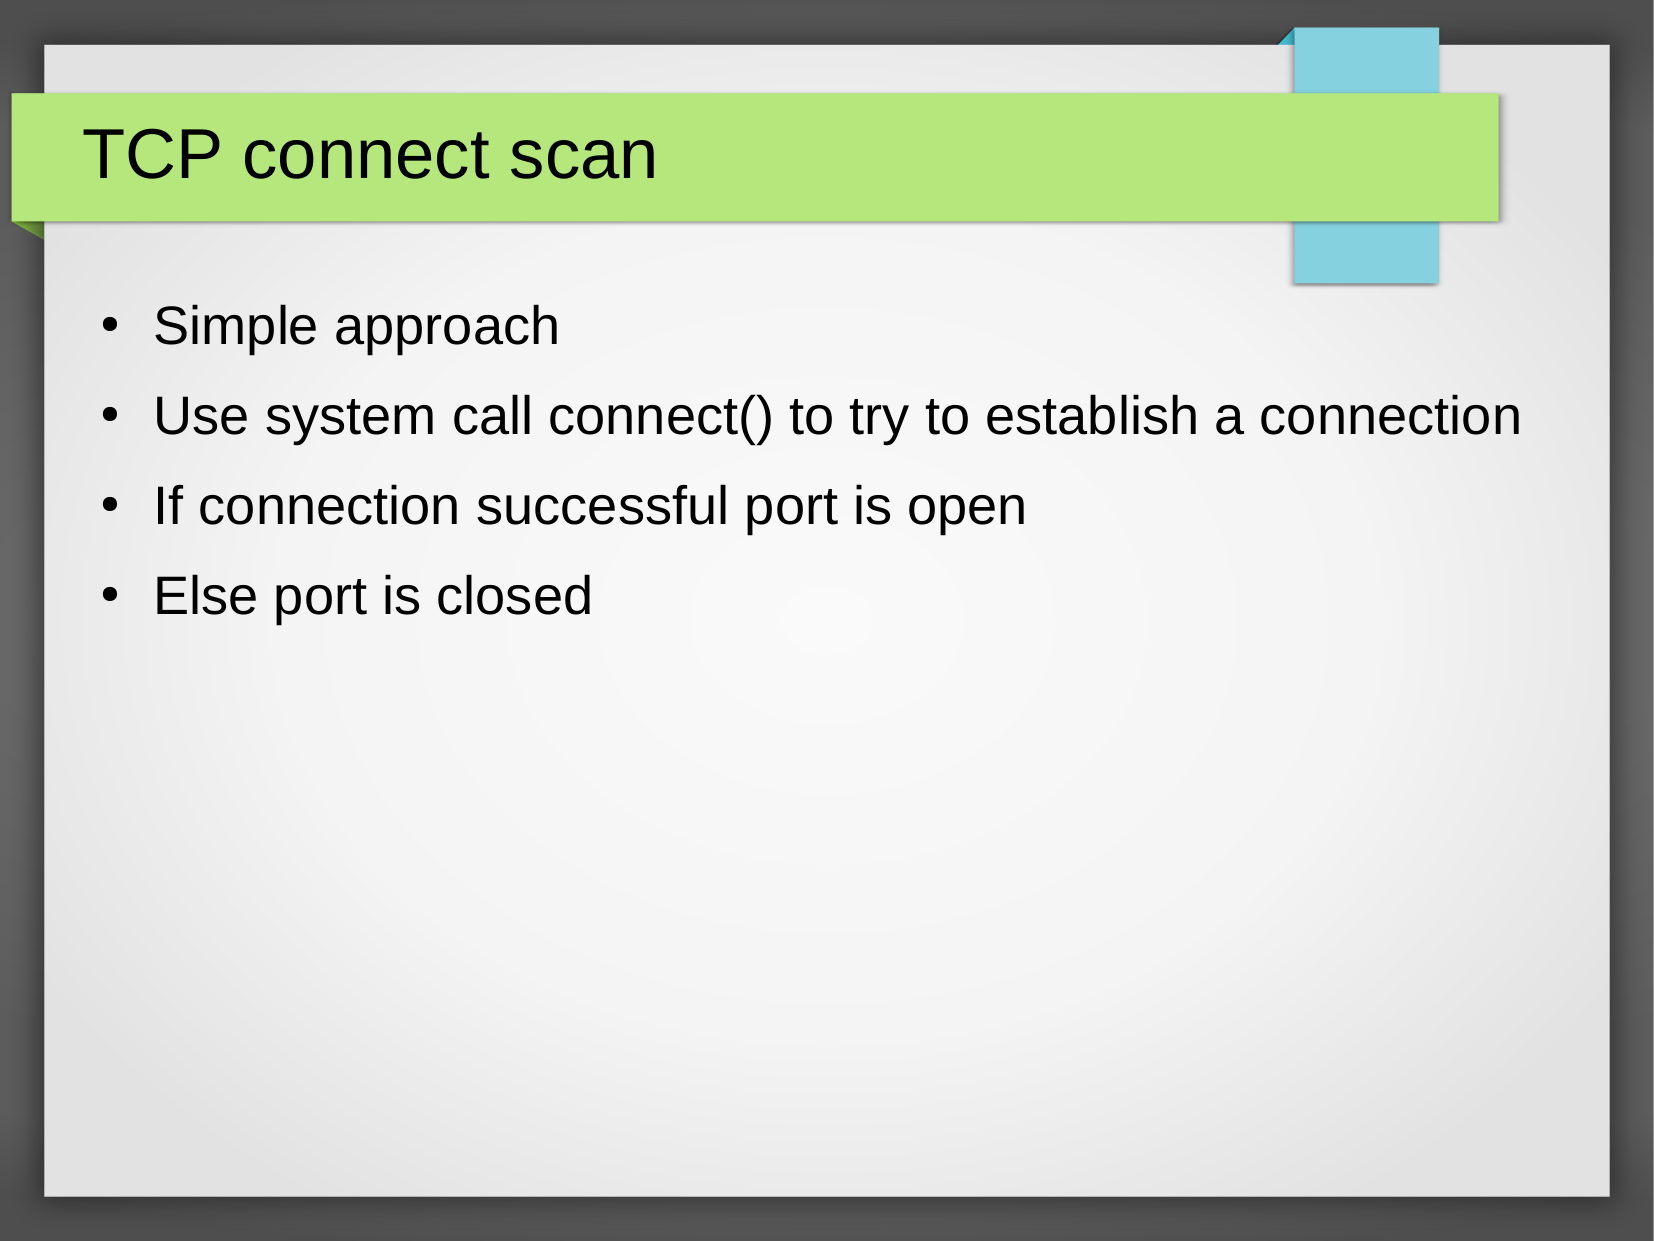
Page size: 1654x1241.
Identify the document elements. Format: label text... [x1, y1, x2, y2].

title TCP connect scan [82, 94, 1264, 213]
list Simple approach Use system call connect() to try to establish a connection If connection successful port is open Else port is closed [82, 295, 1571, 1015]
picture [0, 0, 1654, 1241]
